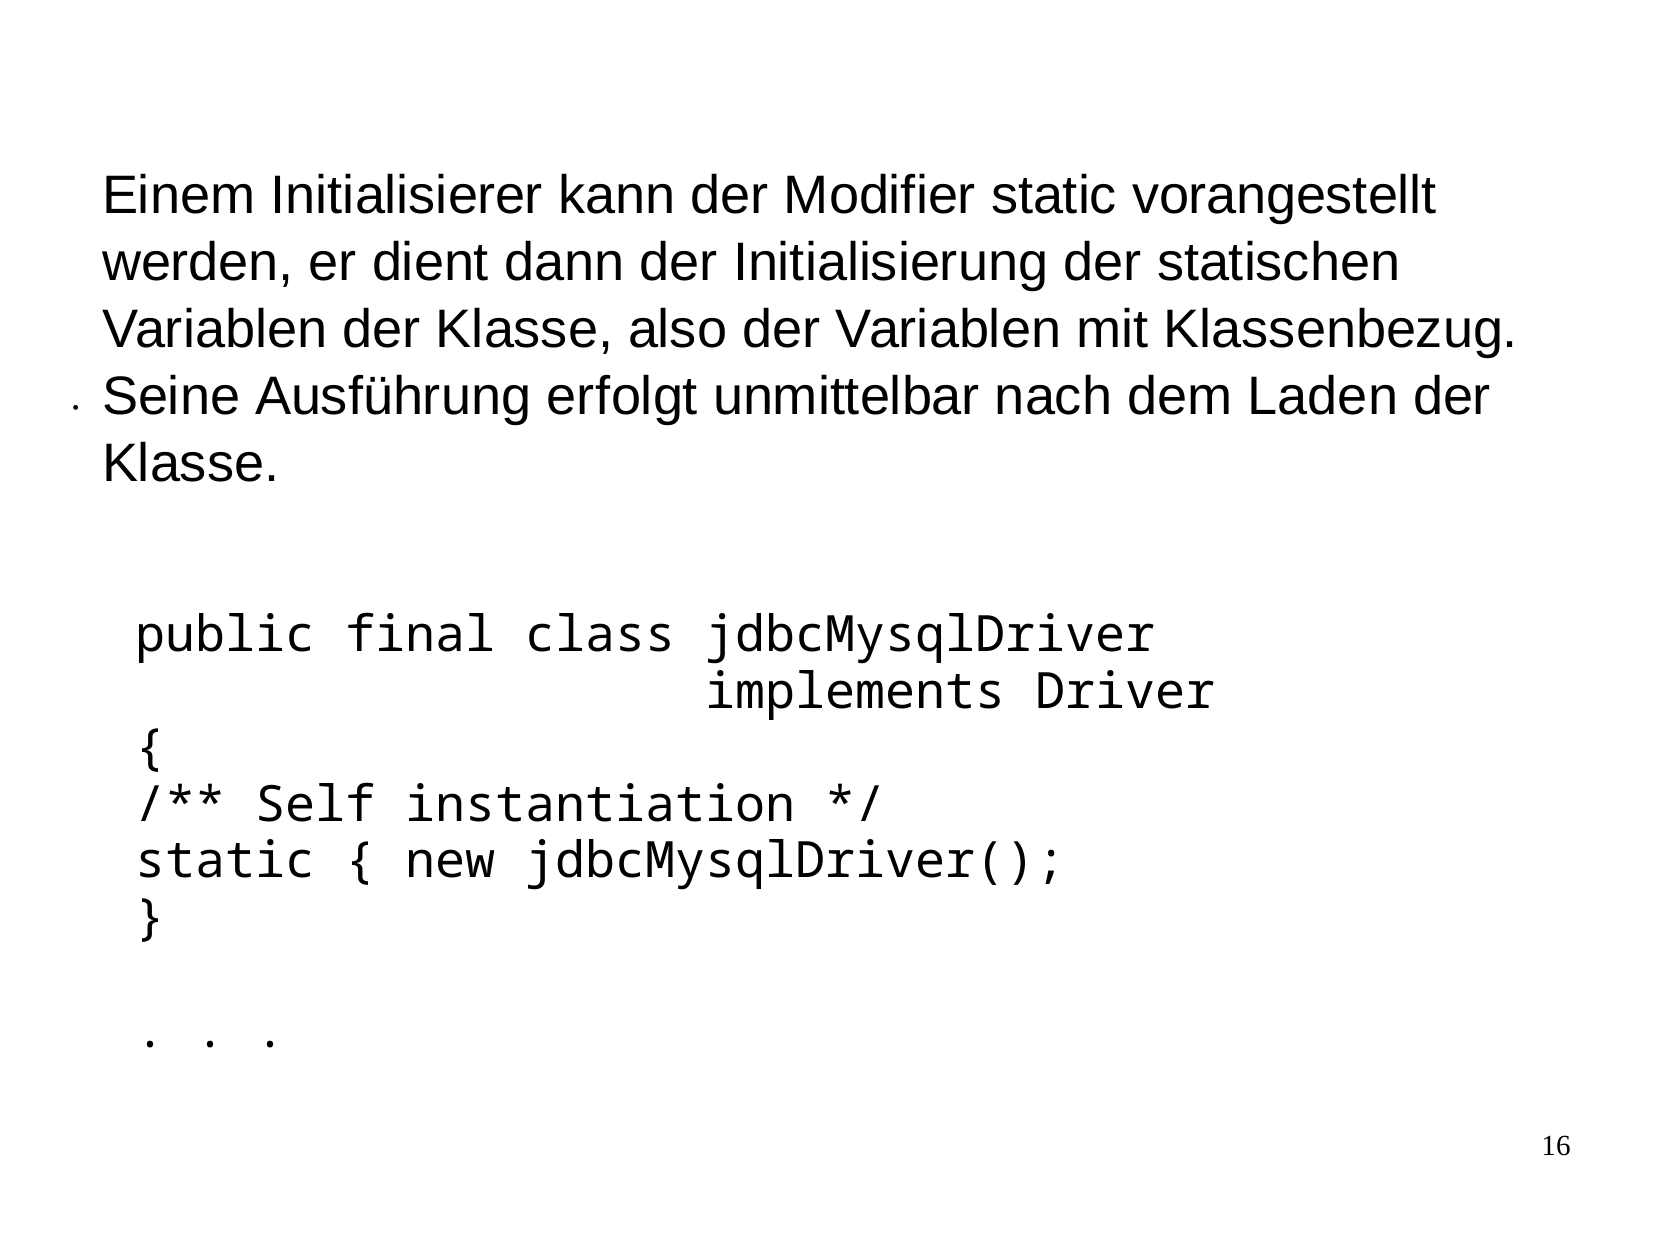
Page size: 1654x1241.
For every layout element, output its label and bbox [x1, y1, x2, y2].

chart [71, 138, 1601, 1167]
